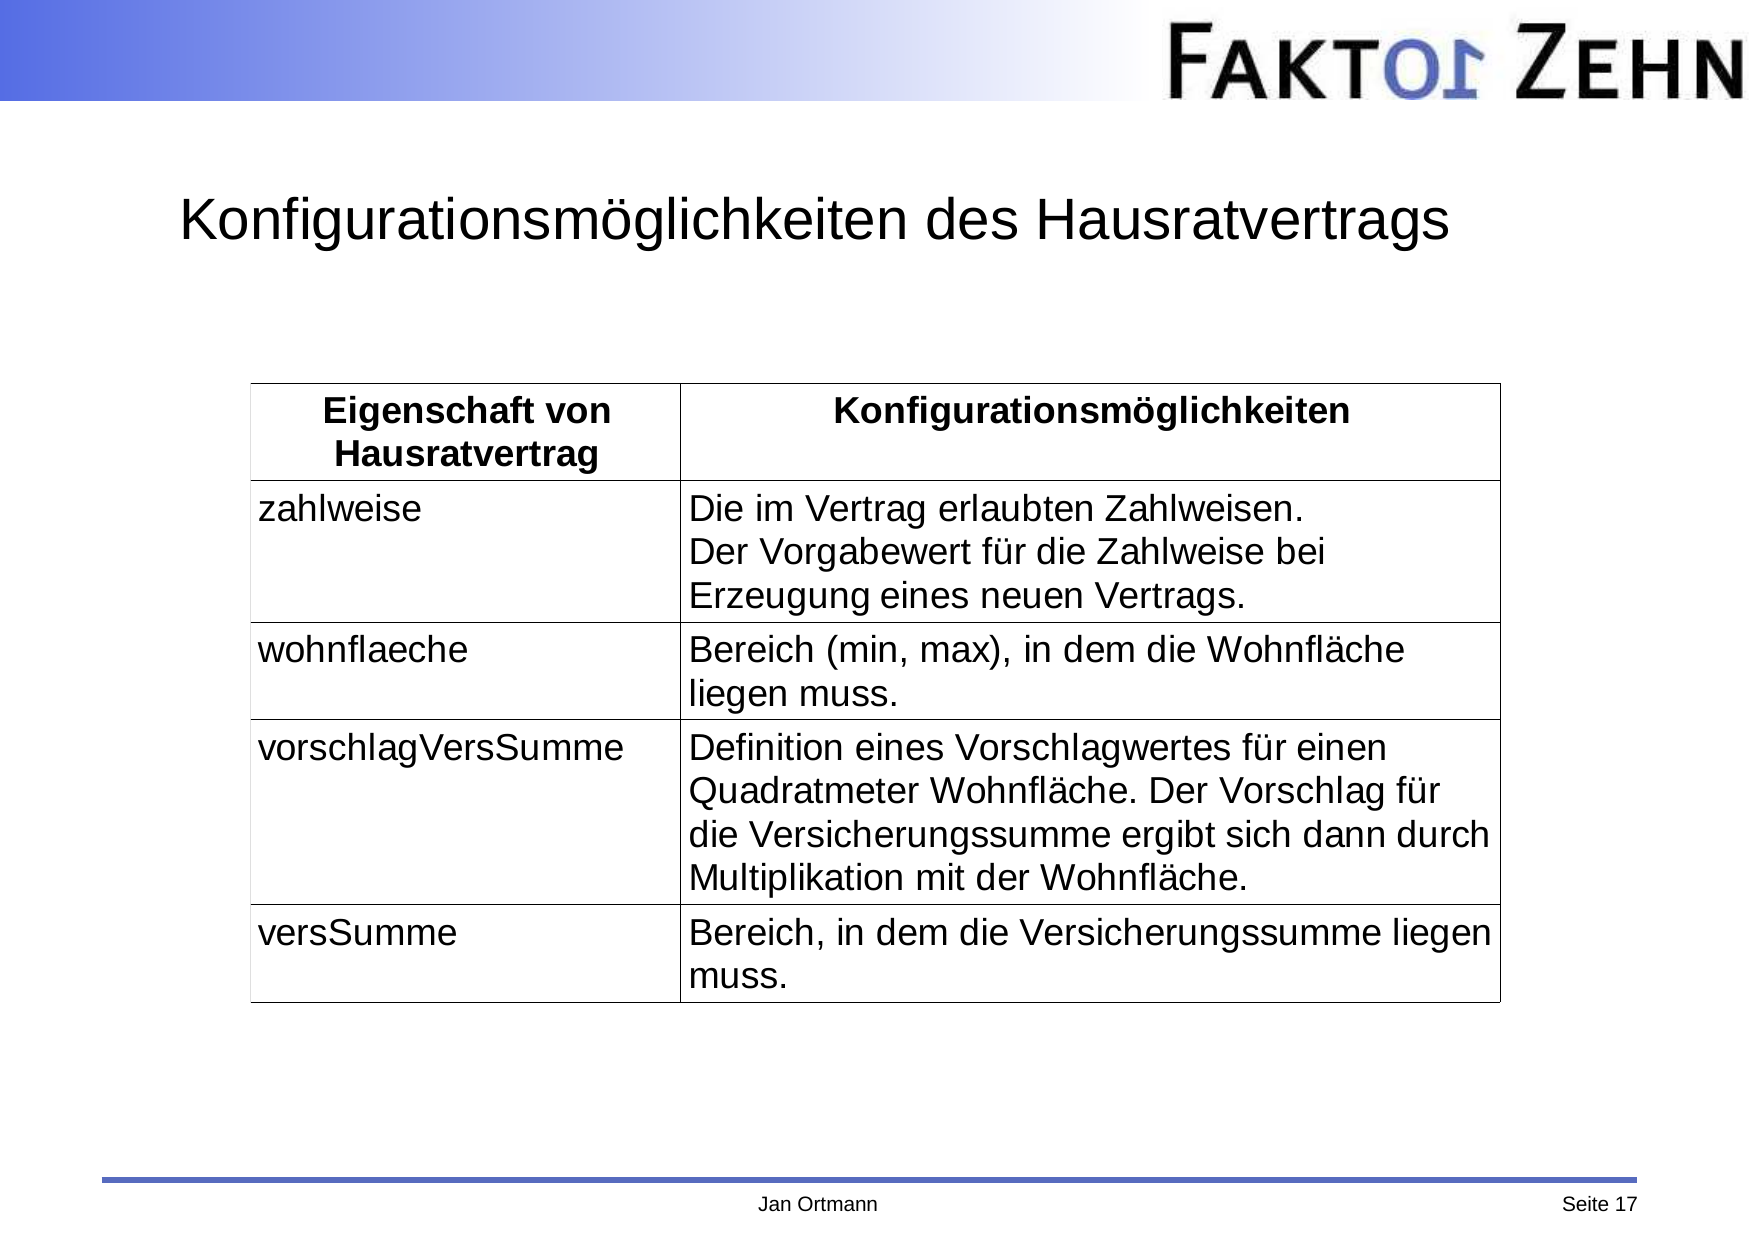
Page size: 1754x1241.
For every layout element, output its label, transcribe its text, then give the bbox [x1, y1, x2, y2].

chart [250, 382, 1501, 1078]
picture [1162, 7, 1752, 100]
title Konfigurationsmöglichkeiten des Hausratvertrags [179, 142, 1576, 296]
